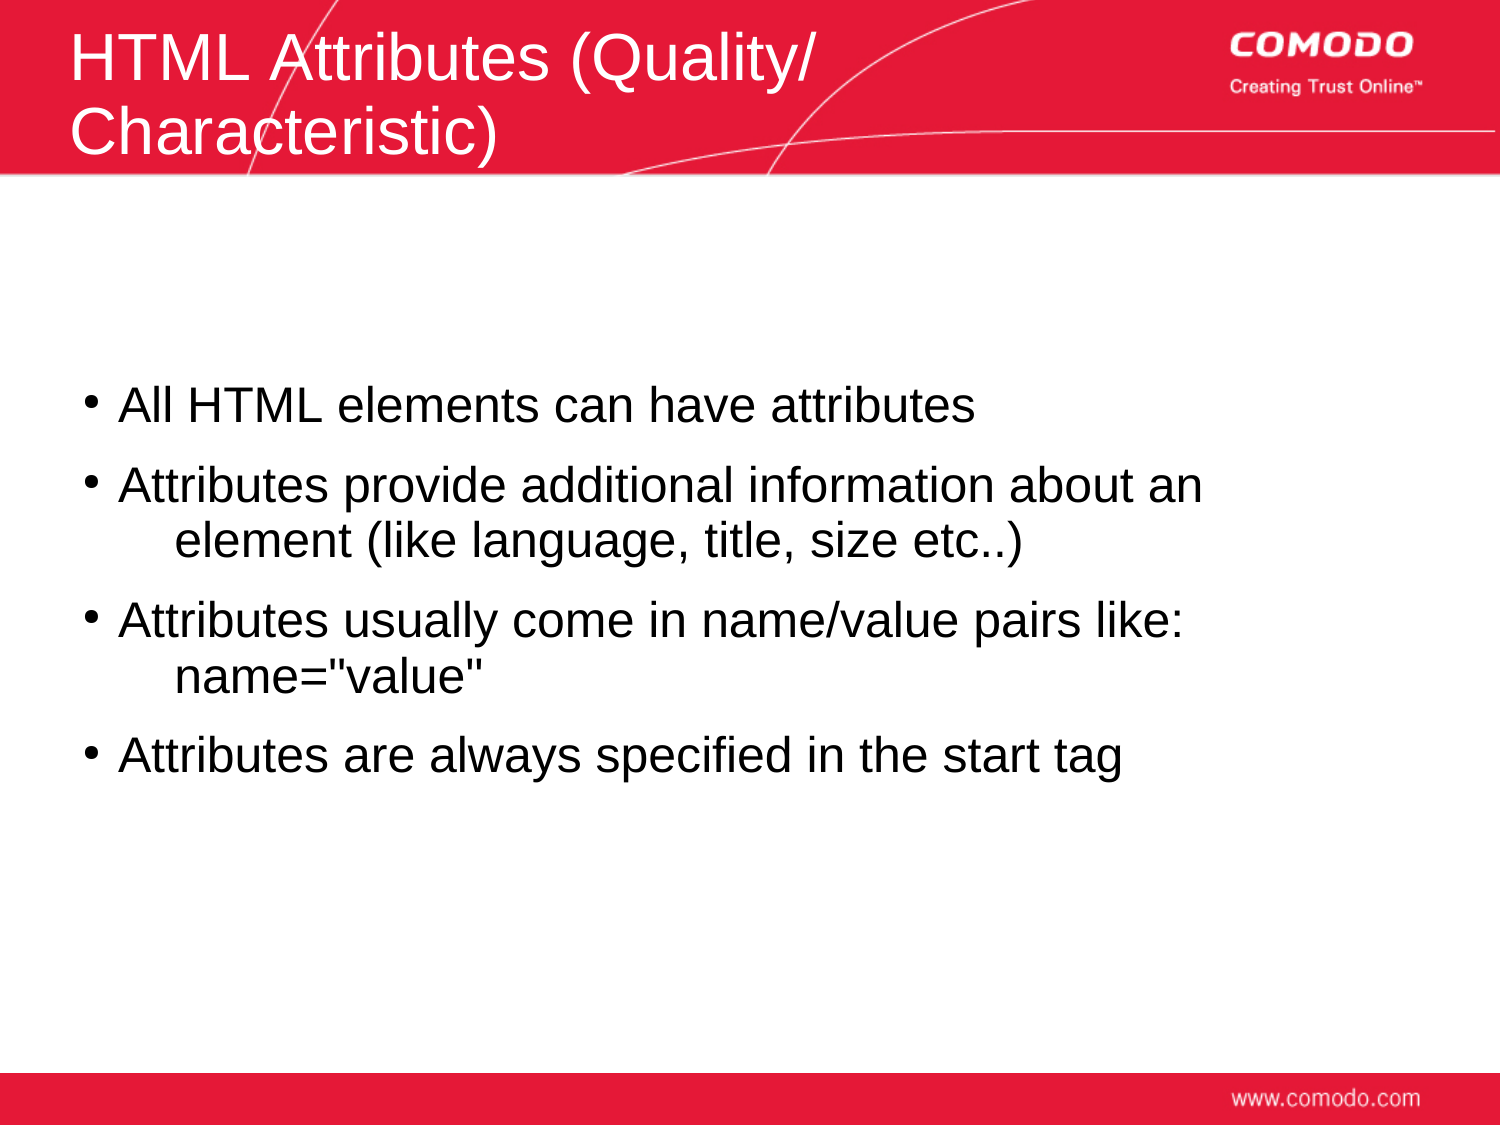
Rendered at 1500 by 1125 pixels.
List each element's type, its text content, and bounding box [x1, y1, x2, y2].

picture [0, 0, 1500, 176]
list All HTML elements can have attributes Attributes provide additional information about an element (like language, title, size etc..) Attributes usually come in name/value pairs like: name="value" Attributes are always specified in the start tag [82, 290, 1394, 1040]
picture [0, 1073, 1500, 1125]
title HTML Attributes (Quality/ Characteristic) [69, 20, 1197, 170]
